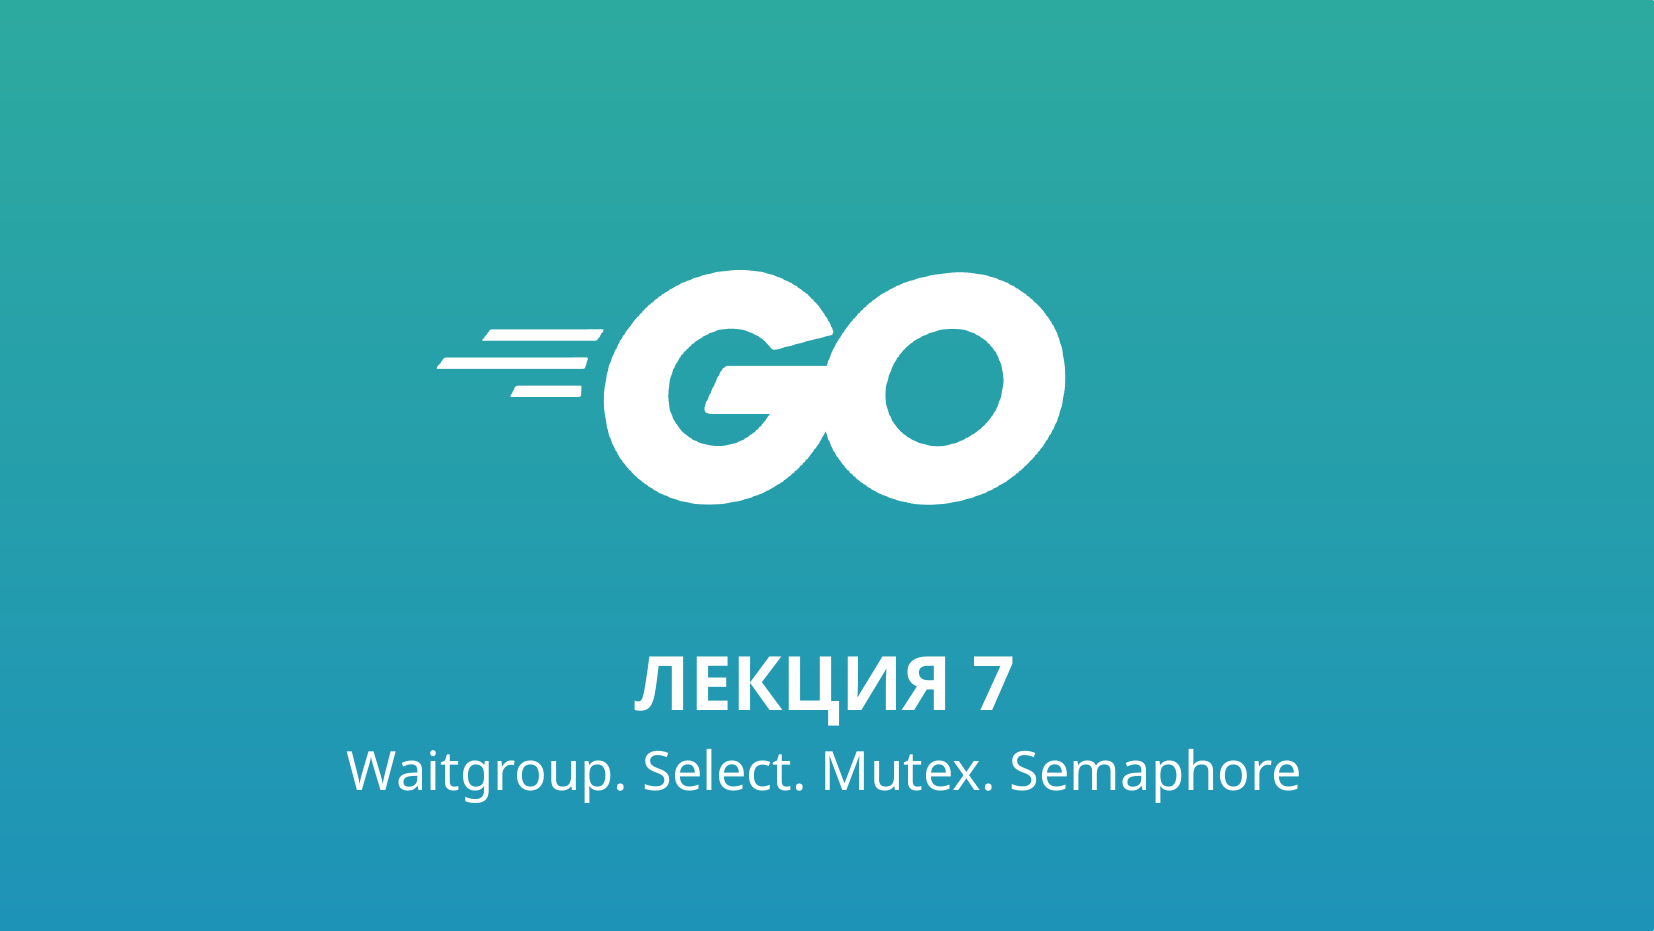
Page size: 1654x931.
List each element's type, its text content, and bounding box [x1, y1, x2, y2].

text_box ЛЕКЦИЯ 7 Waitgroup. Select. Mutex. Semaphore [105, 622, 1546, 796]
picture [360, 31, 1140, 622]
